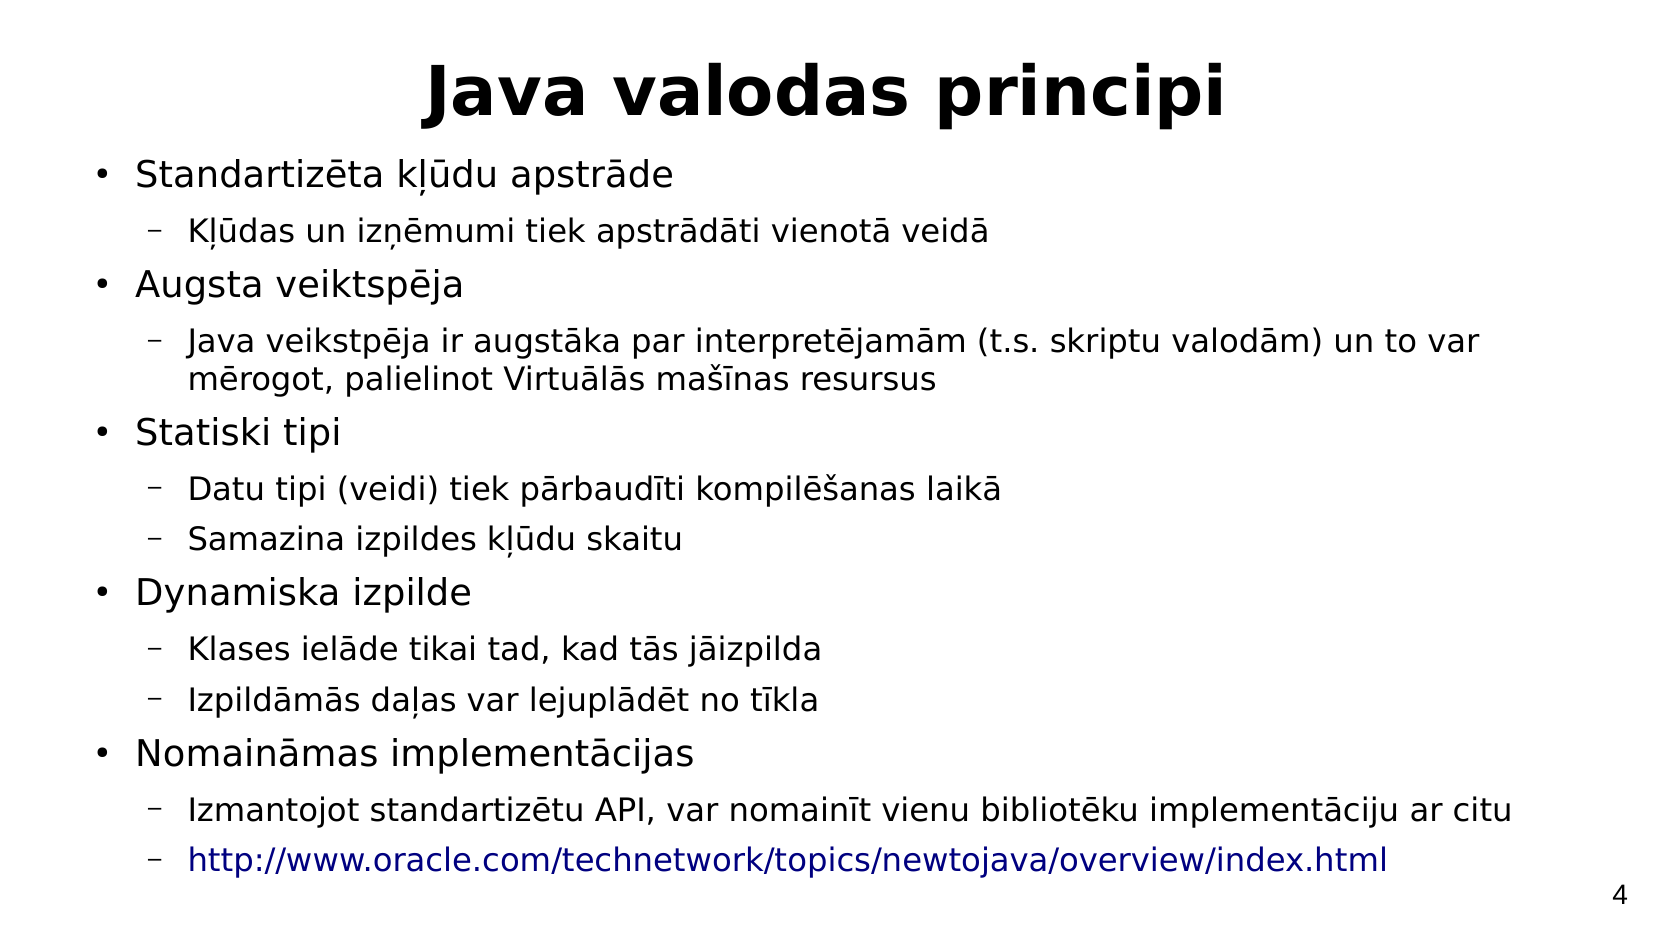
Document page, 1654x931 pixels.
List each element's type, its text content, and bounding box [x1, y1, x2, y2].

title Java valodas principi [82, 51, 1571, 132]
list Standartizēta kļūdu apstrāde Kļūdas un izņēmumi tiek apstrādāti vienotā veidā Augsta veiktspēja Java veikstpēja ir augstāka par interpretējamām (t.s. skriptu valodām) un to var mērogot, palielinot Virtuālās mašīnas resursus Statiski tipi Datu tipi (veidi) tiek pārbaudīti kompilēšanas laikā Samazina izpildes kļūdu skaitu Dynamiska izpilde Klases ielāde tikai tad, kad tās jāizpilda Izpildāmās daļas var lejuplādēt no tīkla Nomaināmas implementācijas Izmantojot standartizētu API, var nomainīt vienu bibliotēku implementāciju ar citu http://www.oracle.com/technetwork/topics/newtojava/overview/index.html [82, 153, 1580, 889]
